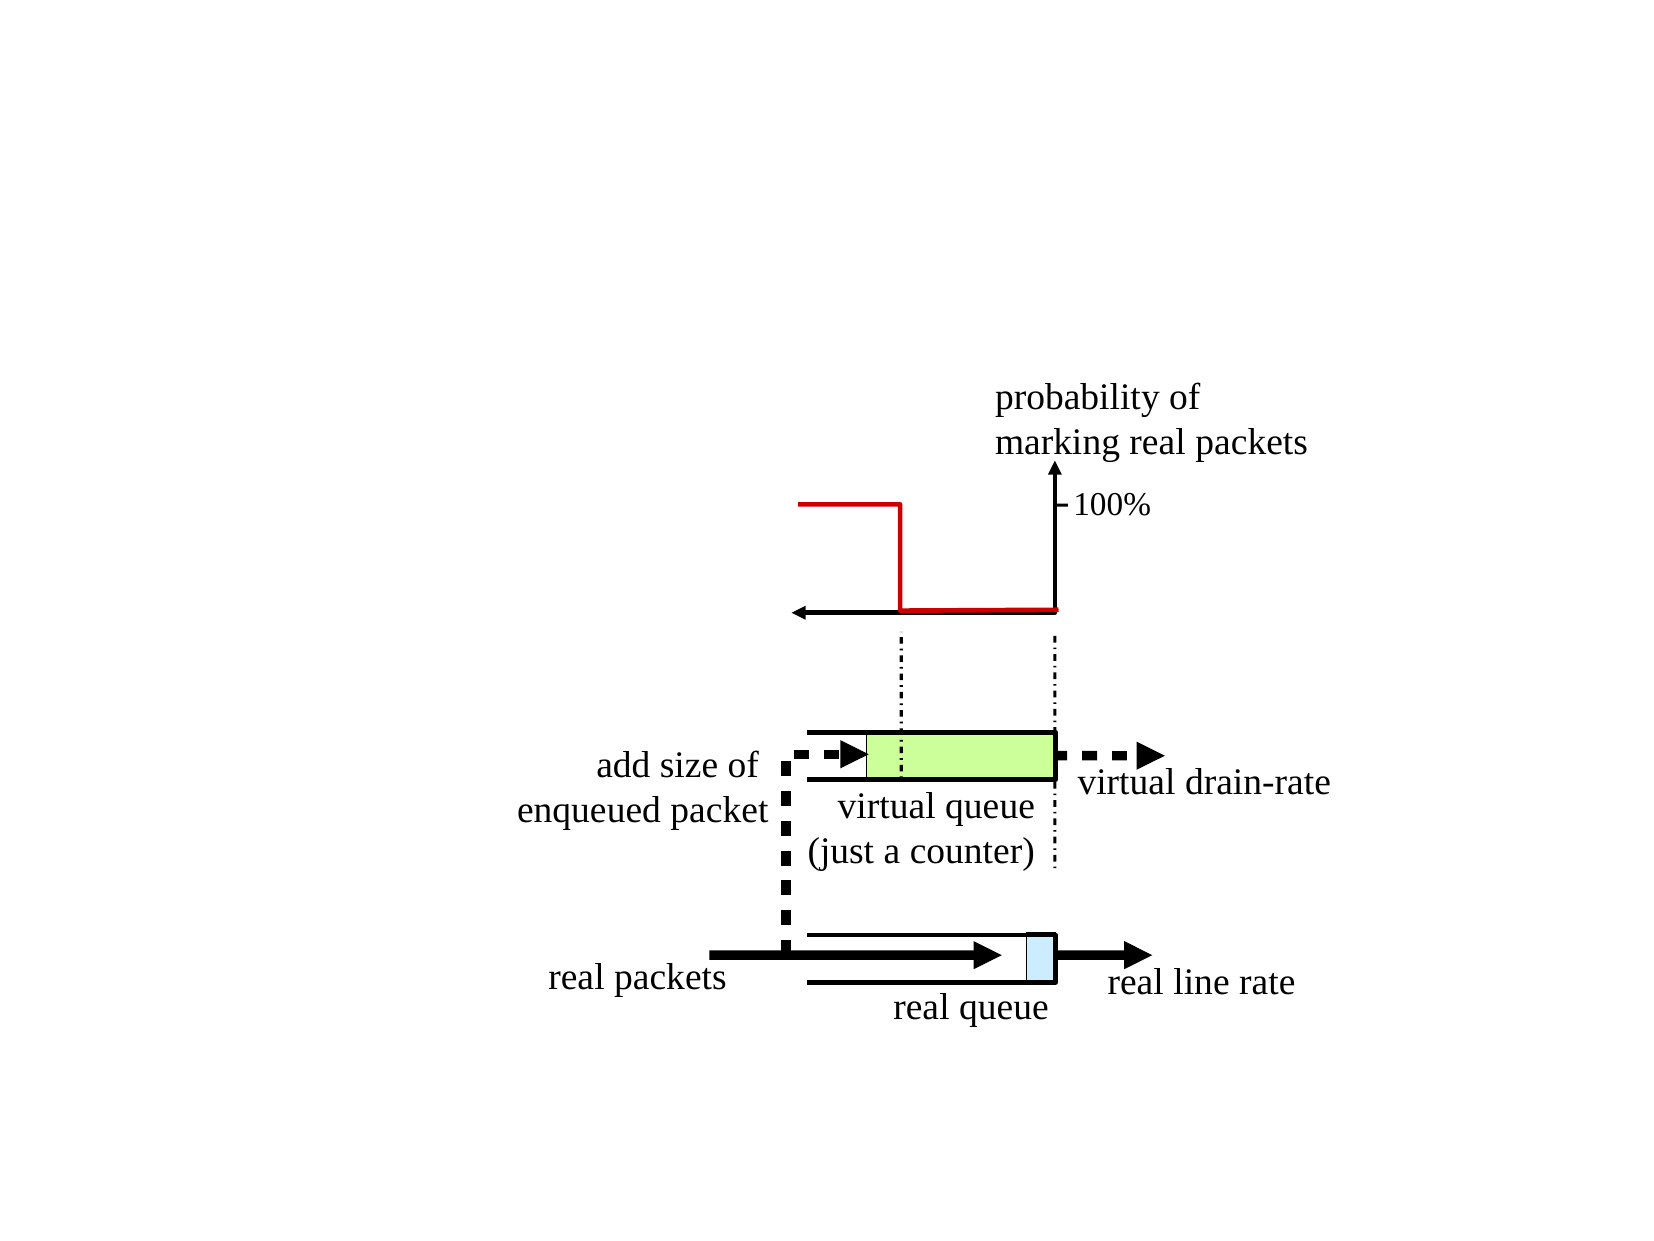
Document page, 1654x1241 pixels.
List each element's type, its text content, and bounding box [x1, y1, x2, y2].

text_box probability of marking real packets [980, 364, 1328, 473]
text_box real line rate [1092, 949, 1311, 1010]
text_box [1026, 937, 1053, 980]
text_box real queue [815, 974, 1026, 980]
text_box add size of enqueued packet [501, 732, 784, 838]
text_box virtual queue (just a counter) [777, 773, 1050, 879]
text_box 100% [1058, 474, 1167, 530]
text_box virtual drain-rate [1062, 749, 1347, 810]
text_box real packets [533, 944, 742, 1005]
text_box [866, 735, 1053, 777]
text_box real queue [815, 974, 1064, 1035]
